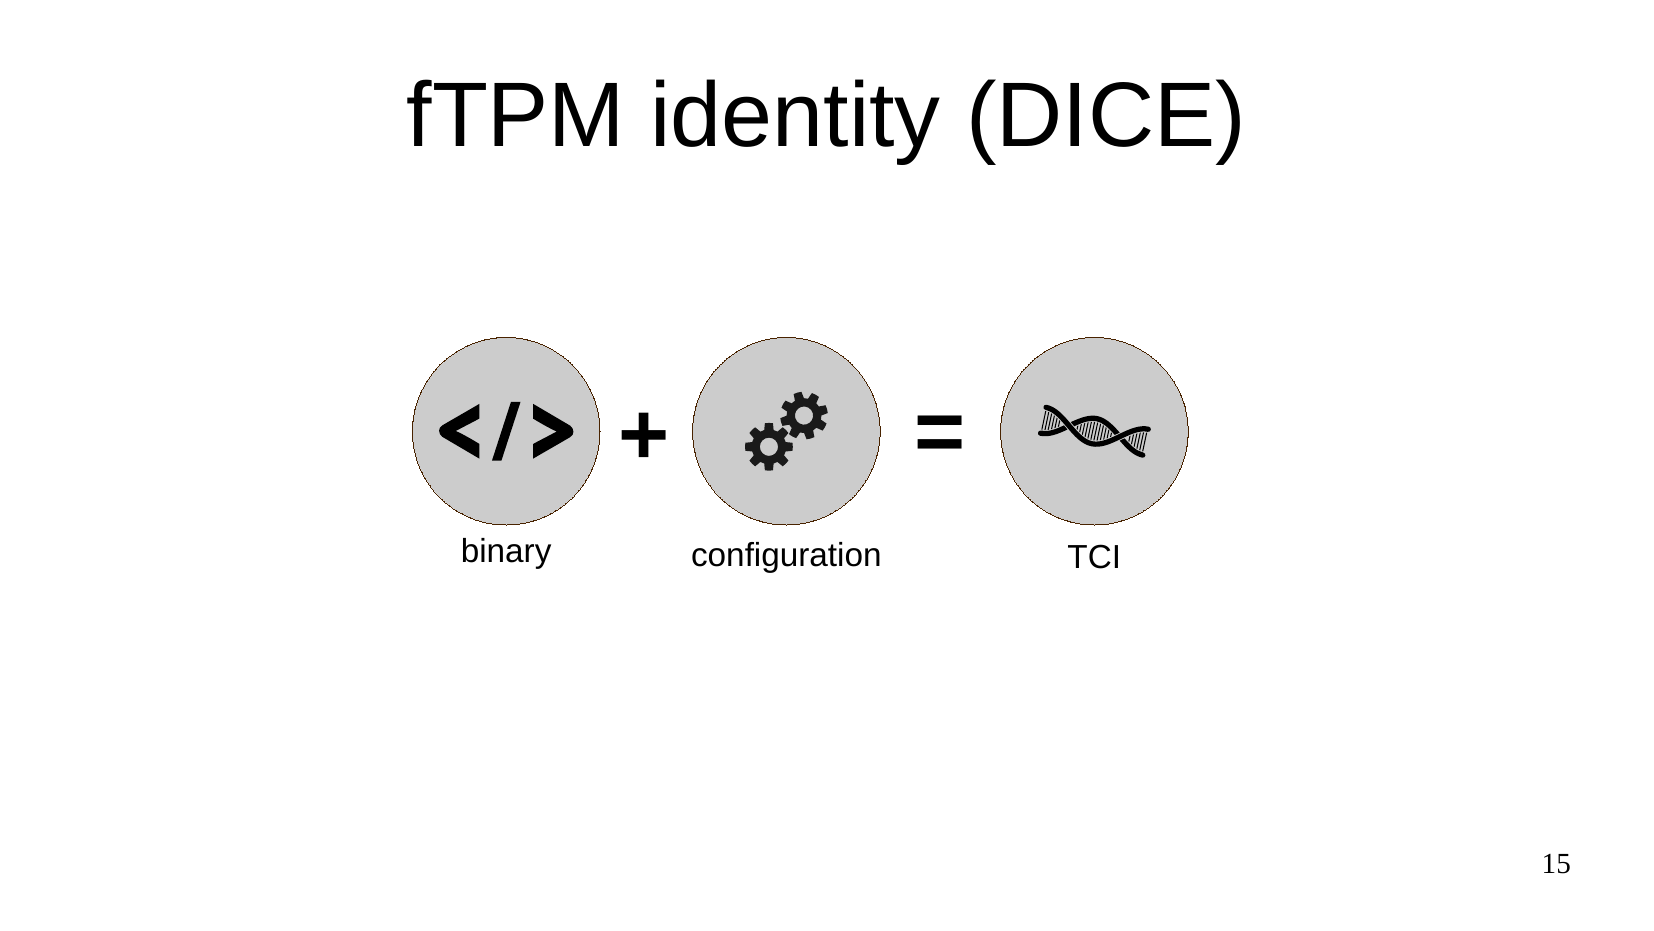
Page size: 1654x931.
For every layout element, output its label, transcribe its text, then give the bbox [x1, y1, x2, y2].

picture [744, 391, 829, 472]
text_box configuration [676, 517, 897, 593]
text_box binary [446, 513, 567, 589]
picture [1035, 401, 1154, 461]
text_box [692, 337, 881, 517]
text_box [1000, 337, 1189, 519]
title fTPM identity (DICE) [82, 37, 1571, 193]
text_box [412, 337, 601, 513]
text_box + [603, 377, 679, 491]
picture [439, 401, 574, 461]
text_box = [900, 375, 976, 488]
text_box TCI [1052, 519, 1137, 595]
